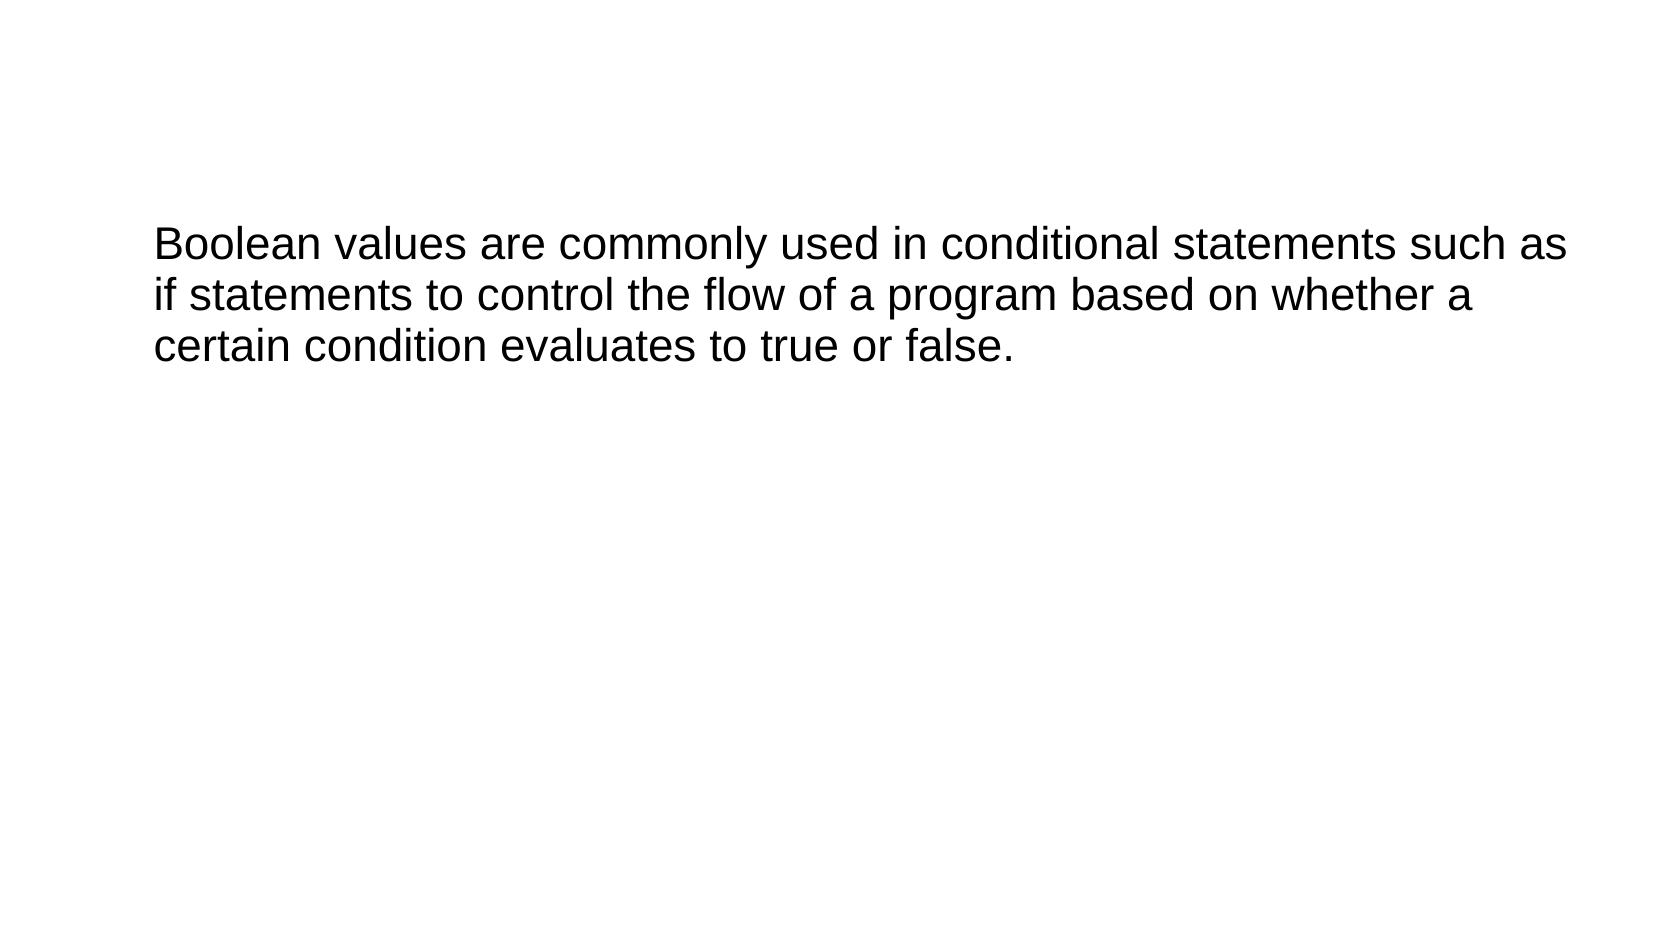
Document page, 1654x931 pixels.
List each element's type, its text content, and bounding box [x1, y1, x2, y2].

list Boolean values are commonly used in conditional statements such as if statements to control the flow of a program based on whether a certain condition evaluates to true or false. [82, 217, 1571, 758]
